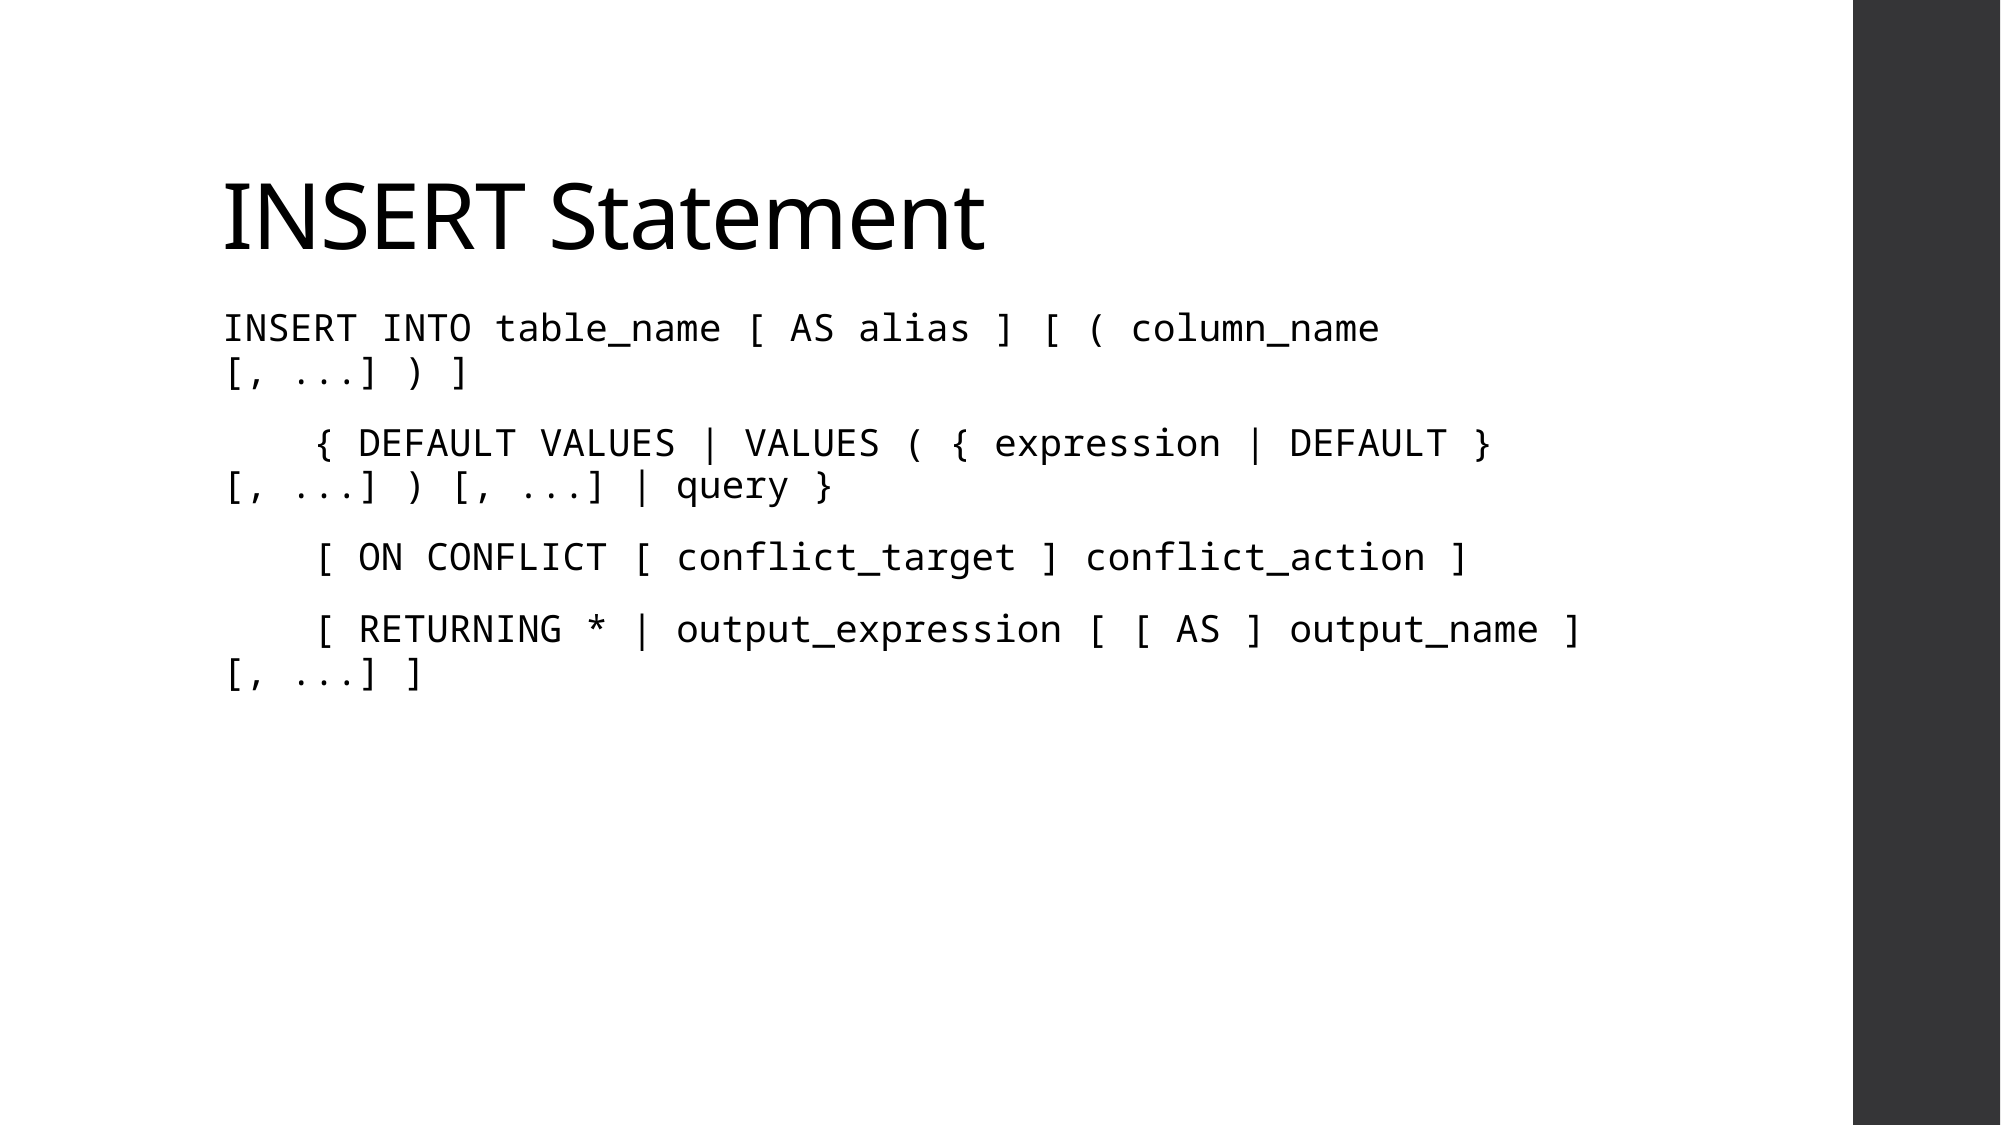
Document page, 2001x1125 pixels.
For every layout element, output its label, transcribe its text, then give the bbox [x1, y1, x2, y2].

list INSERT INTO table_name [ AS alias ] [ ( column_name [, ...] ) ] { DEFAULT VALUES | VALUES ( { expression | DEFAULT } [, ...] ) [, ...] | query } [ ON CONFLICT [ conflict_target ] conflict_action ] [ RETURNING * | output_expression [ [ AS ] output_name ] [, ...] ] [206, 299, 1617, 1014]
title INSERT Statement [206, 60, 1797, 278]
